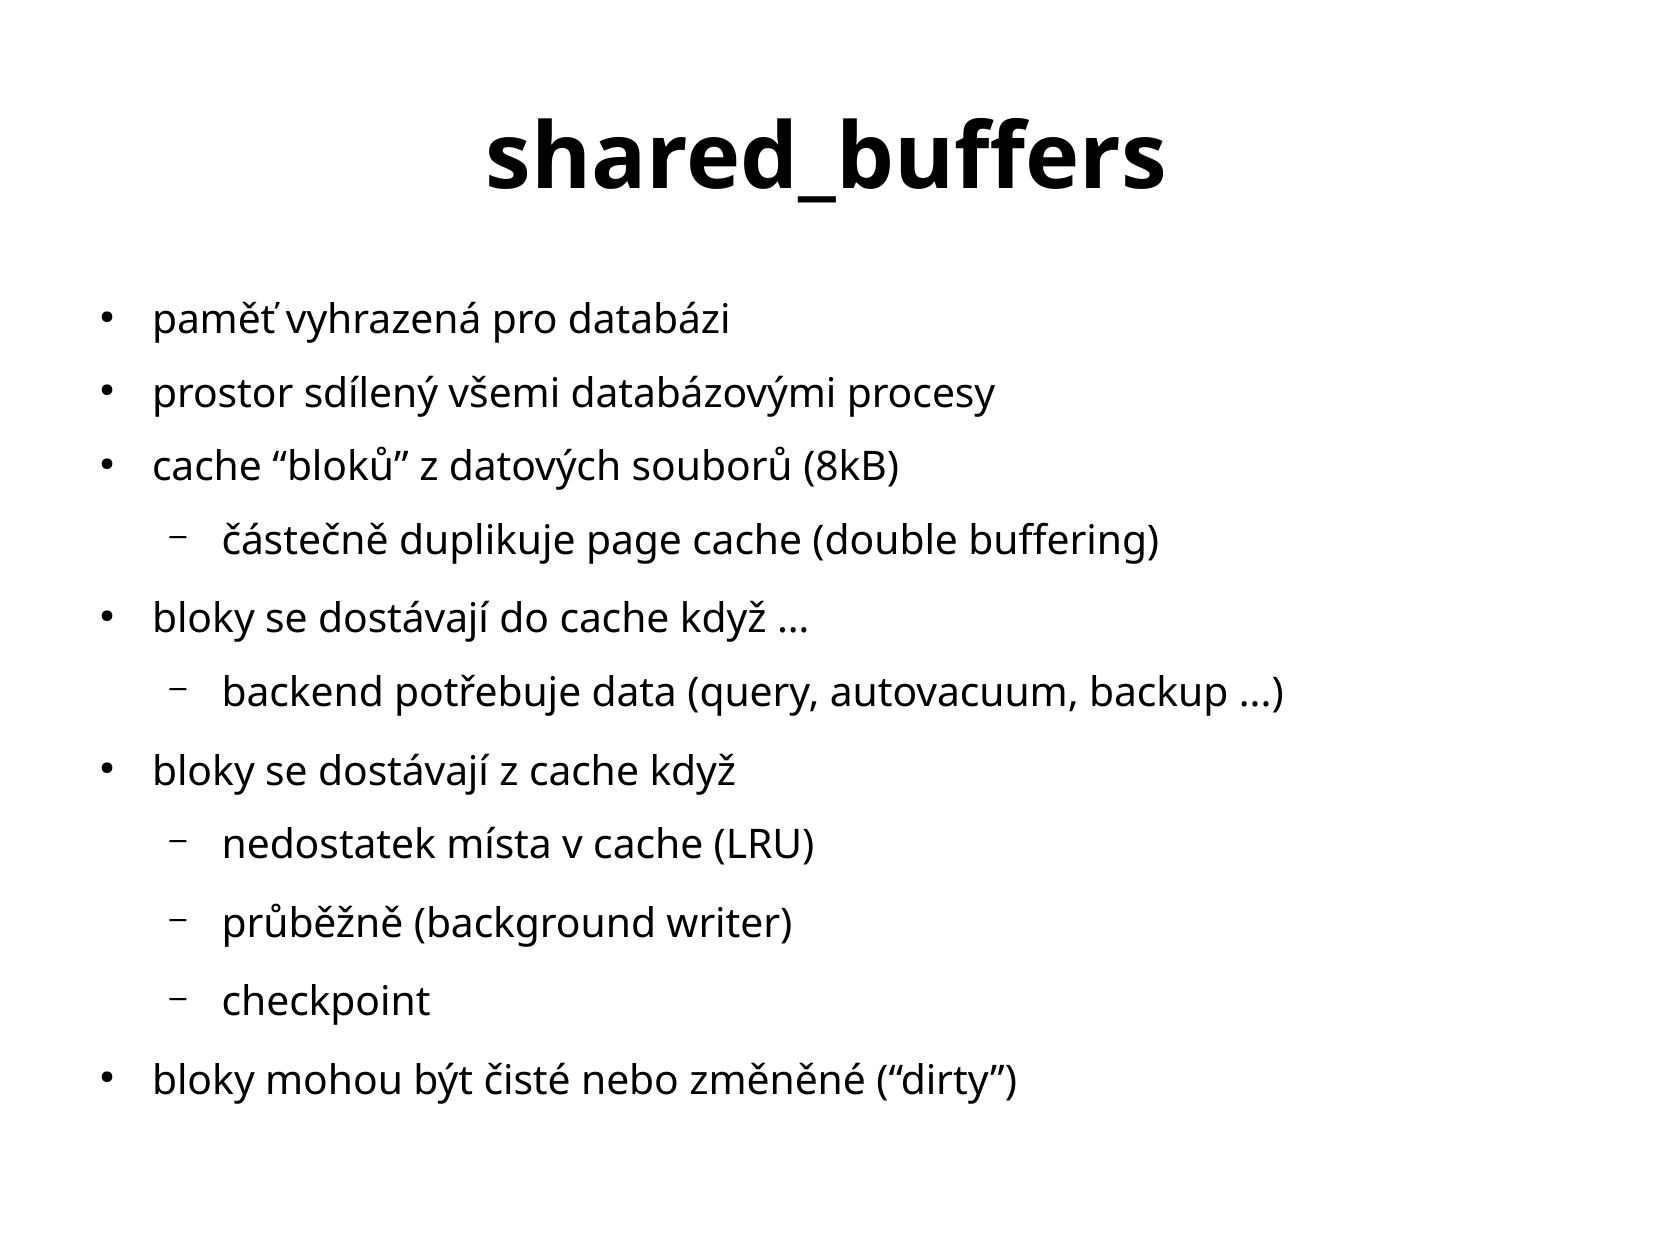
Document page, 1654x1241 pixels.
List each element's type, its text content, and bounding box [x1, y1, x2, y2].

title shared_buffers [82, 49, 1571, 257]
list paměť vyhrazená pro databázi prostor sdílený všemi databázovými procesy cache “bloků” z datových souborů (8kB) částečně duplikuje page cache (double buffering) bloky se dostávají do cache když … backend potřebuje data (query, autovacuum, backup ...) bloky se dostávají z cache když nedostatek místa v cache (LRU) průběžně (background writer) checkpoint bloky mohou být čisté nebo změněné (“dirty”) [82, 290, 1538, 1111]
